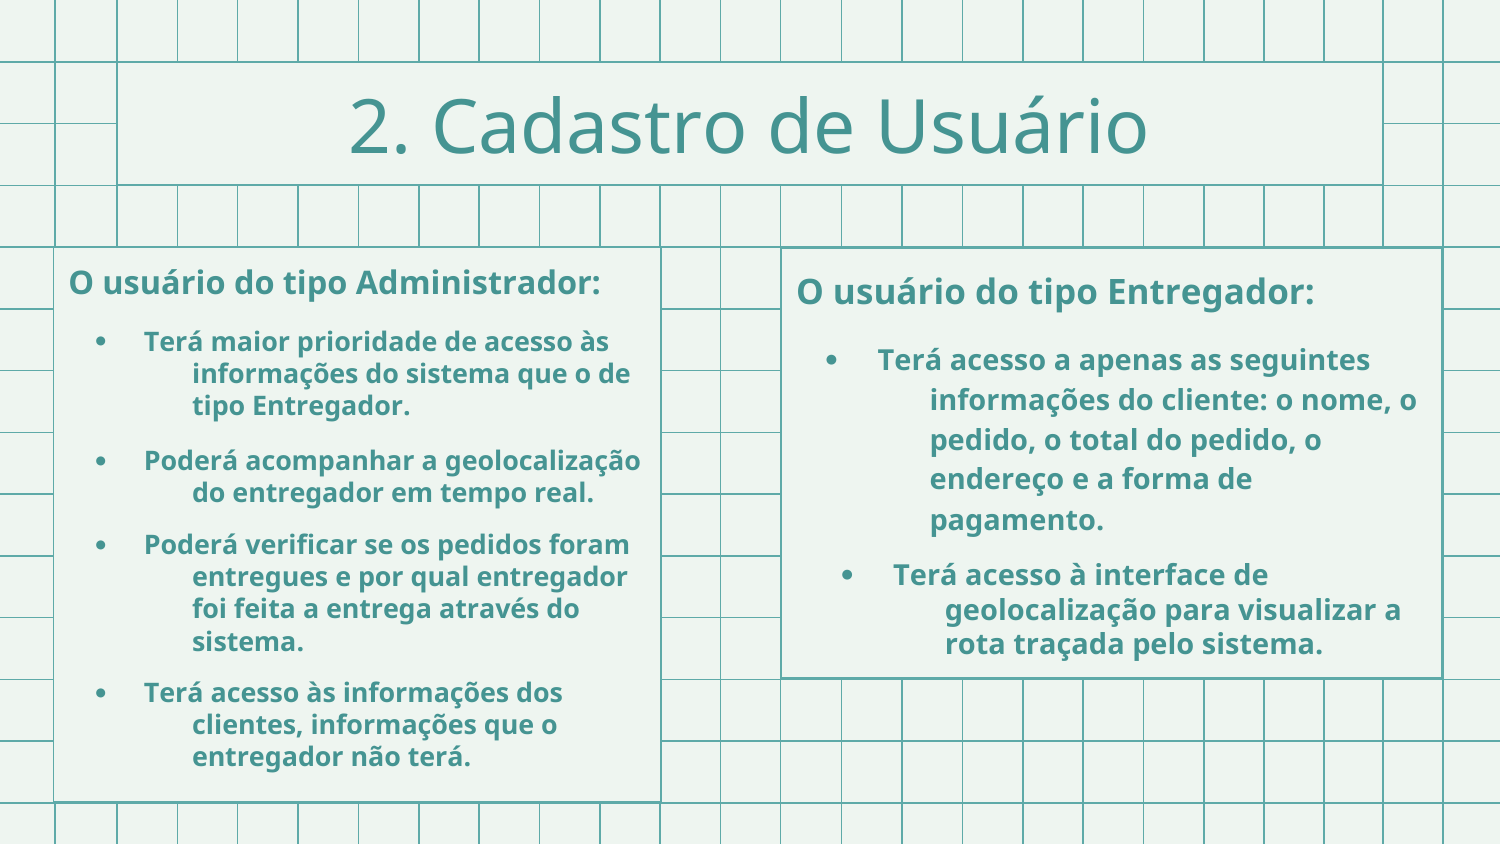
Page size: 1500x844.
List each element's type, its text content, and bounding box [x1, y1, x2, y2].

list O usuário do tipo Administrador: Terá maior prioridade de acesso às informações do sistema que o de tipo Entregador. Poderá acompanhar a geolocalização do entregador em tempo real. Poderá verificar se os pedidos foram entregues e por qual entregador foi feita a entrega através do sistema. Terá acesso às informações dos clientes, informações que o entregador não terá. [53, 247, 662, 802]
title 2. Cadastro de Usuário [117, 61, 1383, 186]
list O usuário do tipo Entregador: Terá acesso a apenas as seguintes informações do cliente: o nome, o pedido, o total do pedido, o endereço e a forma de pagamento. Terá acesso à interface de geolocalização para visualizar a rota traçada pelo sistema. [781, 248, 1443, 679]
